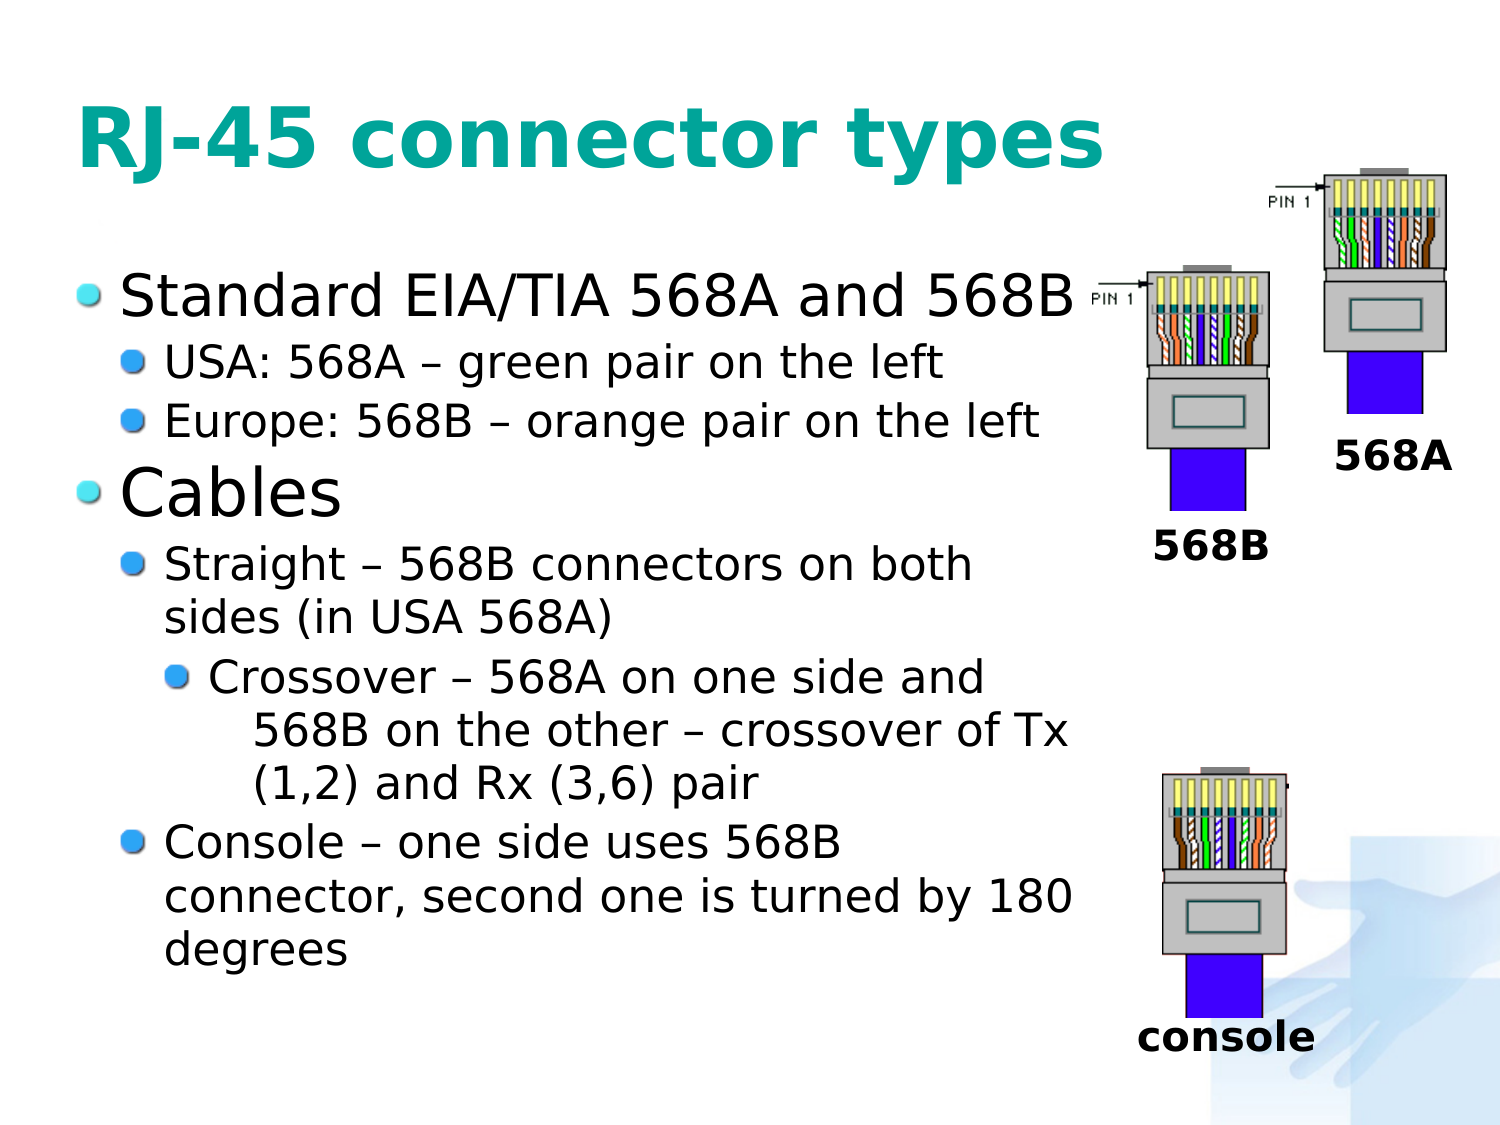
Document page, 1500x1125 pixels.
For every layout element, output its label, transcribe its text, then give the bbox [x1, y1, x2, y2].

text_box 568A [1318, 424, 1468, 488]
picture [0, 0, 1500, 1125]
list Standard EIA/TIA 568A and 568B USA: 568A – green pair on the left Europe: 568B – orange pair on the left Cables Straight – 568B connectors on both sides (in USA 568A) Crossover – 568A on one side and 568B on the other – crossover of Tx (1,2) and Rx (3,6) pair Console – one side uses 568B connector, second one is turned by 180 degrees [75, 262, 1093, 991]
text_box console [1122, 1004, 1331, 1069]
text_box 568B [1134, 514, 1288, 578]
title RJ-45 connector types [75, 21, 1426, 257]
